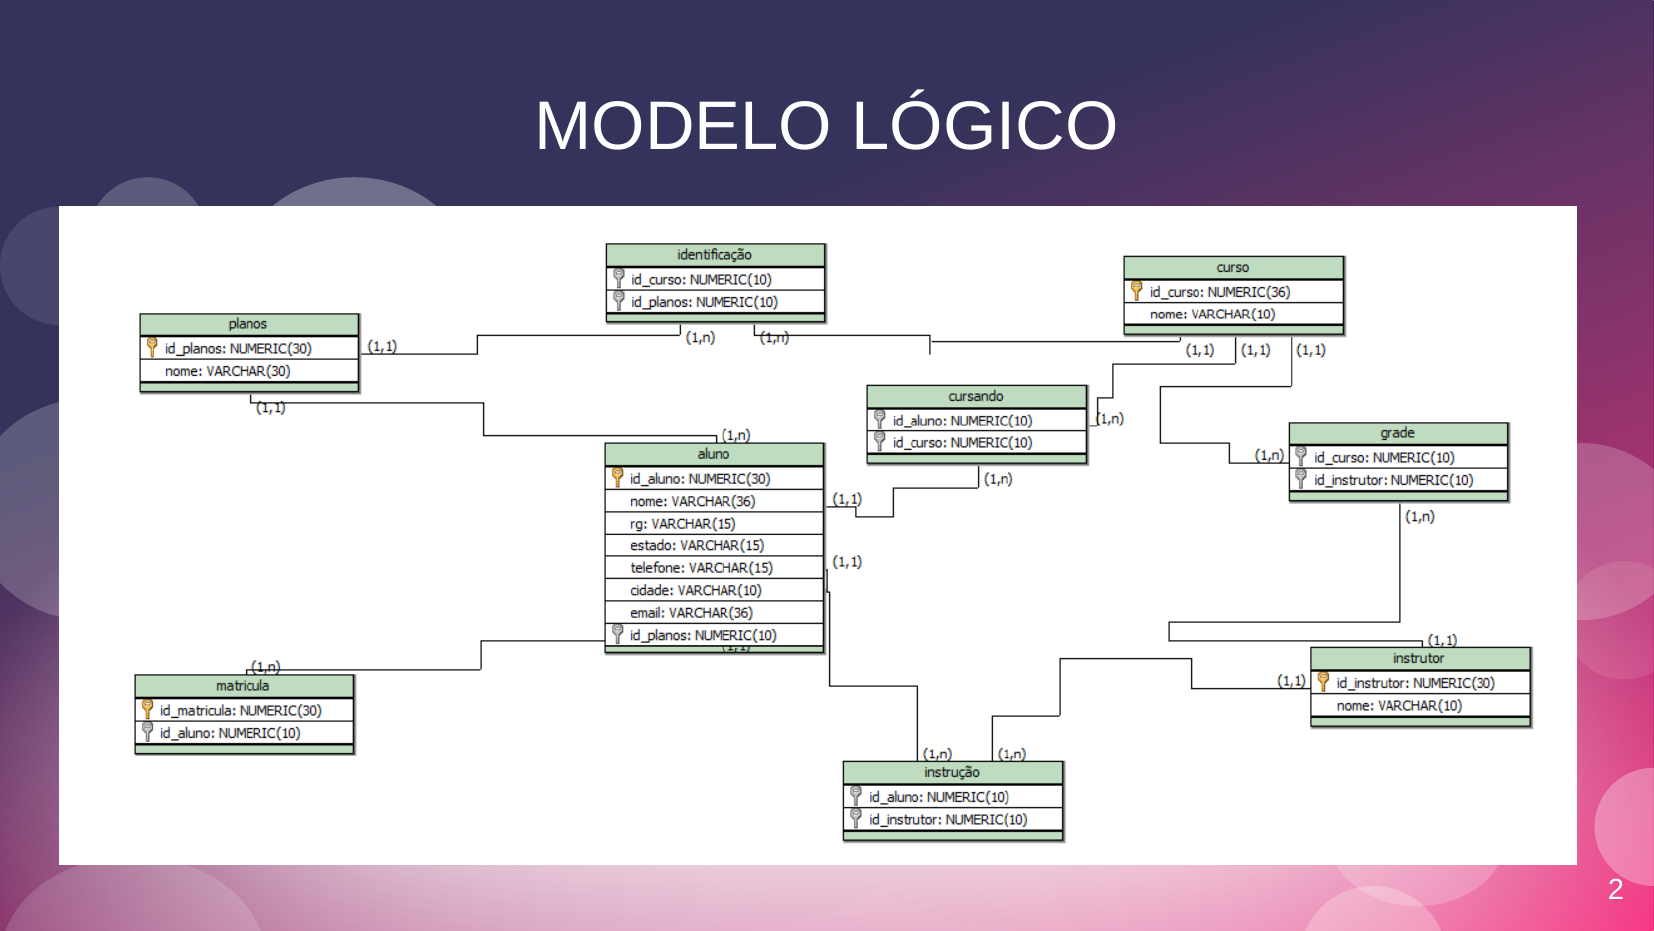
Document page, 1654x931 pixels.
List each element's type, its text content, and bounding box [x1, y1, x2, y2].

picture [59, 206, 1577, 865]
title MODELO LÓGICO [88, 44, 1565, 206]
